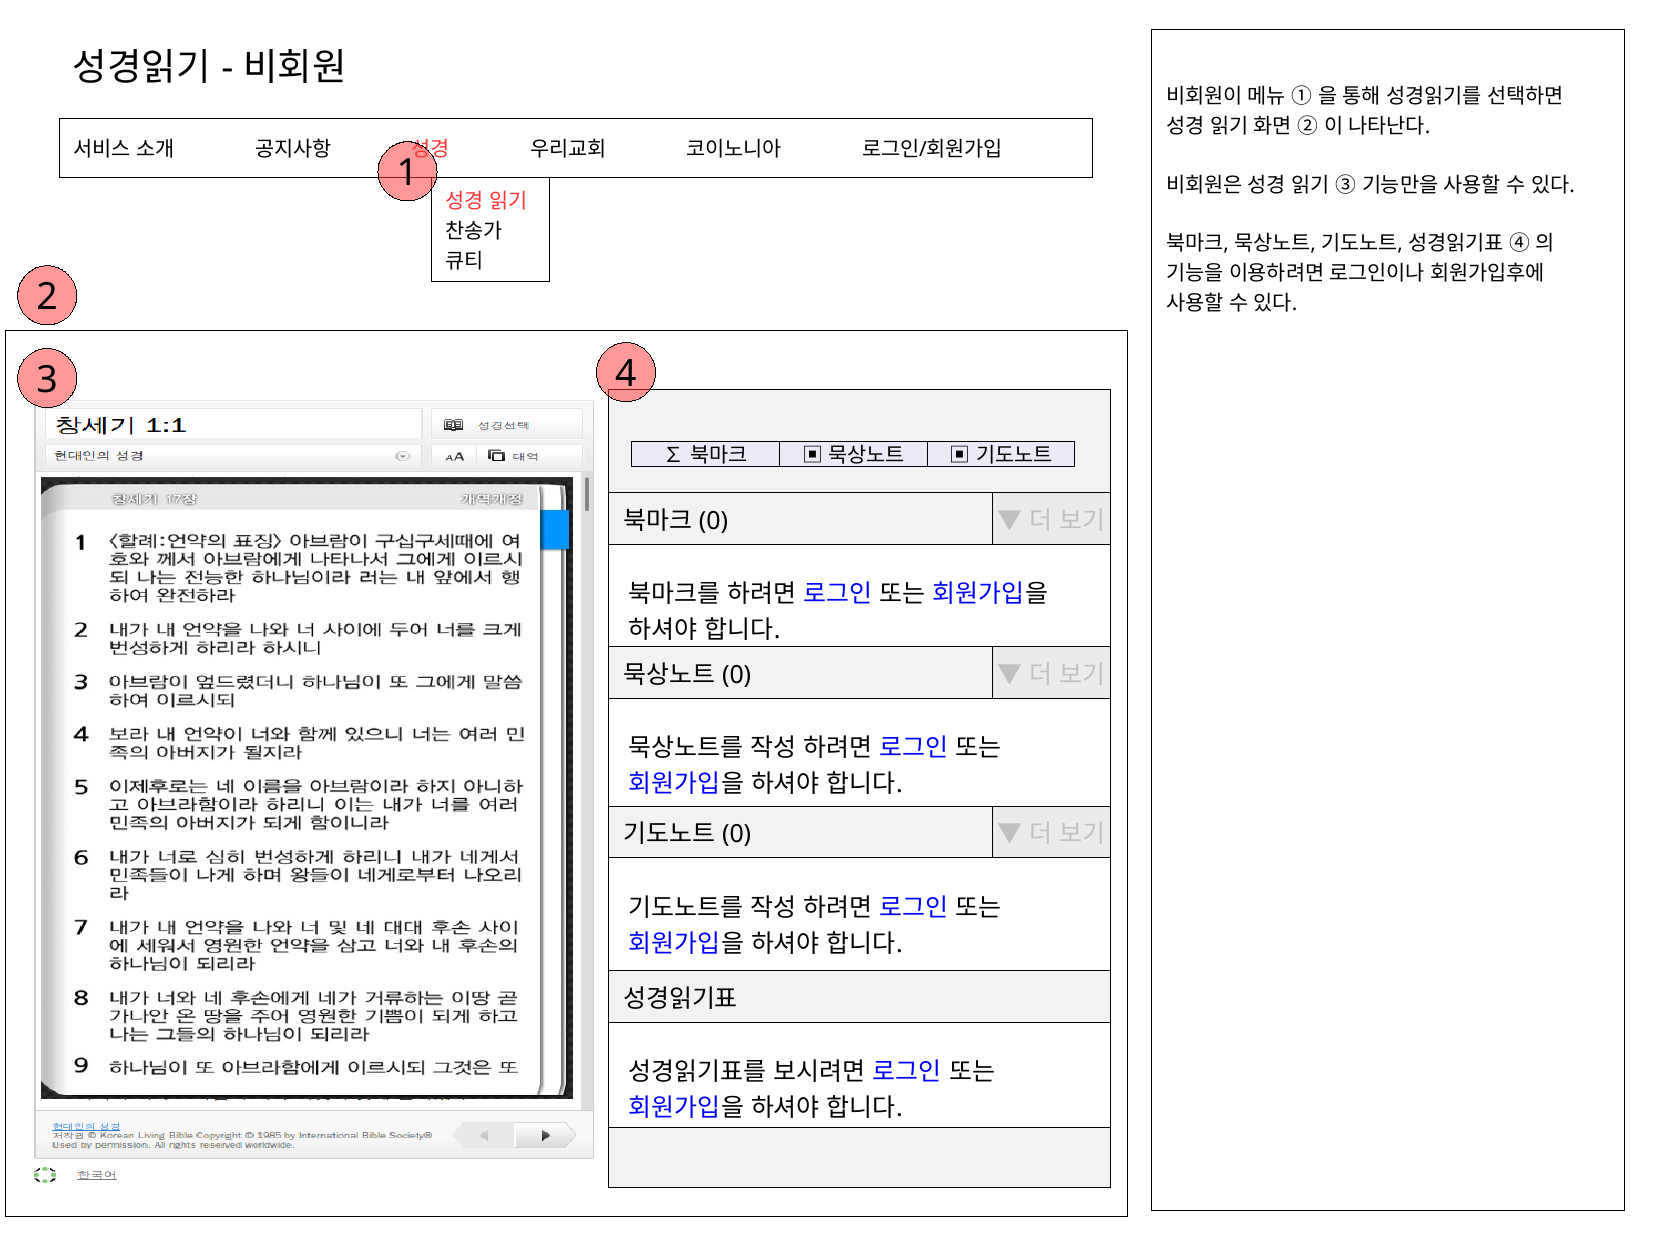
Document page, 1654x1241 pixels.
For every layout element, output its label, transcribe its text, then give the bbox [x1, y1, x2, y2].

text_box [5, 330, 1128, 1217]
text_box 성경읽기 - 비회원 [58, 29, 382, 90]
text_box 2 [17, 265, 77, 325]
text_box 기도노트 (0) [608, 806, 992, 858]
text_box 1 [377, 141, 438, 201]
text_box 북마크를 하려면 로그인 또는 회원가입을 하셔야 합니다. [614, 565, 1107, 642]
text_box 성경 읽기 찬송가 큐티 [431, 177, 550, 268]
text_box 북마크 (0) [608, 492, 992, 545]
text_box 서비스 소개 공지사항 성경 우리교회 코이노니아 로그인/회원가입 [59, 118, 1093, 178]
picture [17, 389, 603, 1188]
text_box [1151, 290, 1625, 1211]
text_box [1151, 29, 1625, 72]
text_box ▣ 묵상노트 [779, 441, 927, 467]
text_box 4 [596, 342, 656, 402]
text_box 기도노트를 작성 하려면 로그인 또는 회원가입을 하셔야 합니다. [614, 879, 1057, 955]
text_box 묵상노트 (0) [608, 646, 992, 699]
text_box ▼ 더 보기 [992, 492, 1111, 545]
text_box ▼ 더 보기 [992, 806, 1111, 858]
text_box ∑ 북마크 [631, 441, 779, 467]
text_box 성경읽기표를 보시려면 로그인 또는 회원가입을 하셔야 합니다. [614, 1044, 1049, 1120]
text_box ▼ 더 보기 [992, 646, 1111, 699]
text_box 3 [17, 348, 77, 408]
text_box 성경읽기표 [608, 970, 1111, 1023]
text_box 비회원이 메뉴 ① 을 통해 성경읽기를 선택하면 성경 읽기 화면 ② 이 나타난다. 비회원은 성경 읽기 ③ 기능만을 사용할 수 있다. 북마크, 묵상노트, 기도노트, 성경읽기표 ④ 의 기능을 이용하려면 로그인이나 회원가입후에 사용할 수 있다. [1151, 72, 1626, 290]
text_box 묵상노트를 작성 하려면 로그인 또는 회원가입을 하셔야 합니다. [614, 720, 1057, 796]
text_box ▣ 기도노트 [927, 441, 1075, 467]
